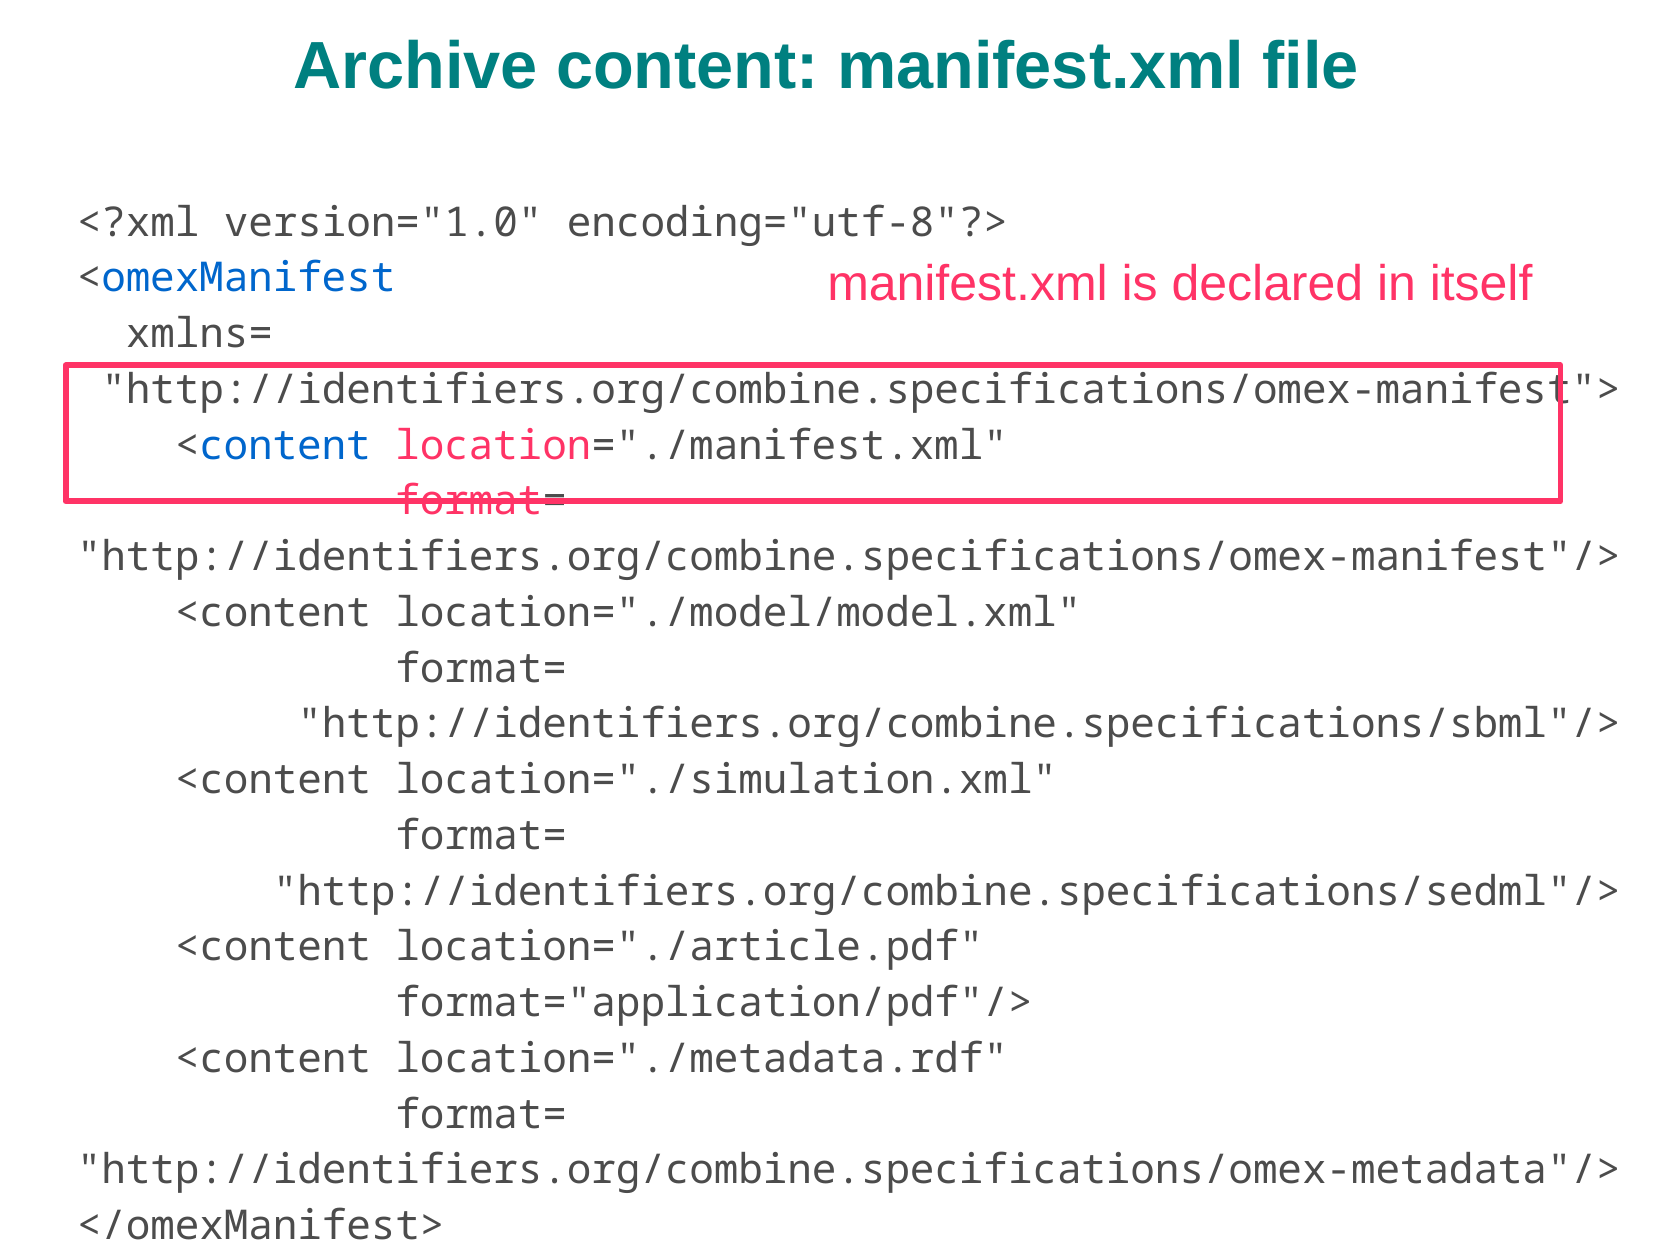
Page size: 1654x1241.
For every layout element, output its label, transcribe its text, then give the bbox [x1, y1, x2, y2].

text_box manifest.xml is declared in itself [812, 248, 1549, 319]
list <?xml version="1.0" encoding="utf-8"?> <omexManifest xmlns= "http://identifiers.org/combine.specifications/omex-manifest"> <content location="./manifest.xml" format= "http://identifiers.org/combine.specifications/omex-manifest"/> <content location="./model/model.xml" format= "http://identifiers.org/combine.specifications/sbml"/> <content location="./simulation.xml" format= "http://identifiers.org/combine.specifications/sedml"/> <content location="./article.pdf" format="application/pdf"/> <content location="./metadata.rdf" format= "http://identifiers.org/combine.specifications/omex-metadata"/> </omexManifest> [76, 368, 1558, 498]
title Archive content: manifest.xml file [82, 2, 1571, 129]
list <?xml version="1.0" encoding="utf-8"?> <omexManifest xmlns= "http://identifiers.org/combine.specifications/omex-manifest"> <content location="./manifest.xml" format= "http://identifiers.org/combine.specifications/omex-manifest"/> <content location="./model/model.xml" format= "http://identifiers.org/combine.specifications/sbml"/> <content location="./simulation.xml" format= "http://identifiers.org/combine.specifications/sedml"/> <content location="./article.pdf" format="application/pdf"/> <content location="./metadata.rdf" format= "http://identifiers.org/combine.specifications/omex-metadata"/> </omexManifest> [76, 192, 1654, 1241]
